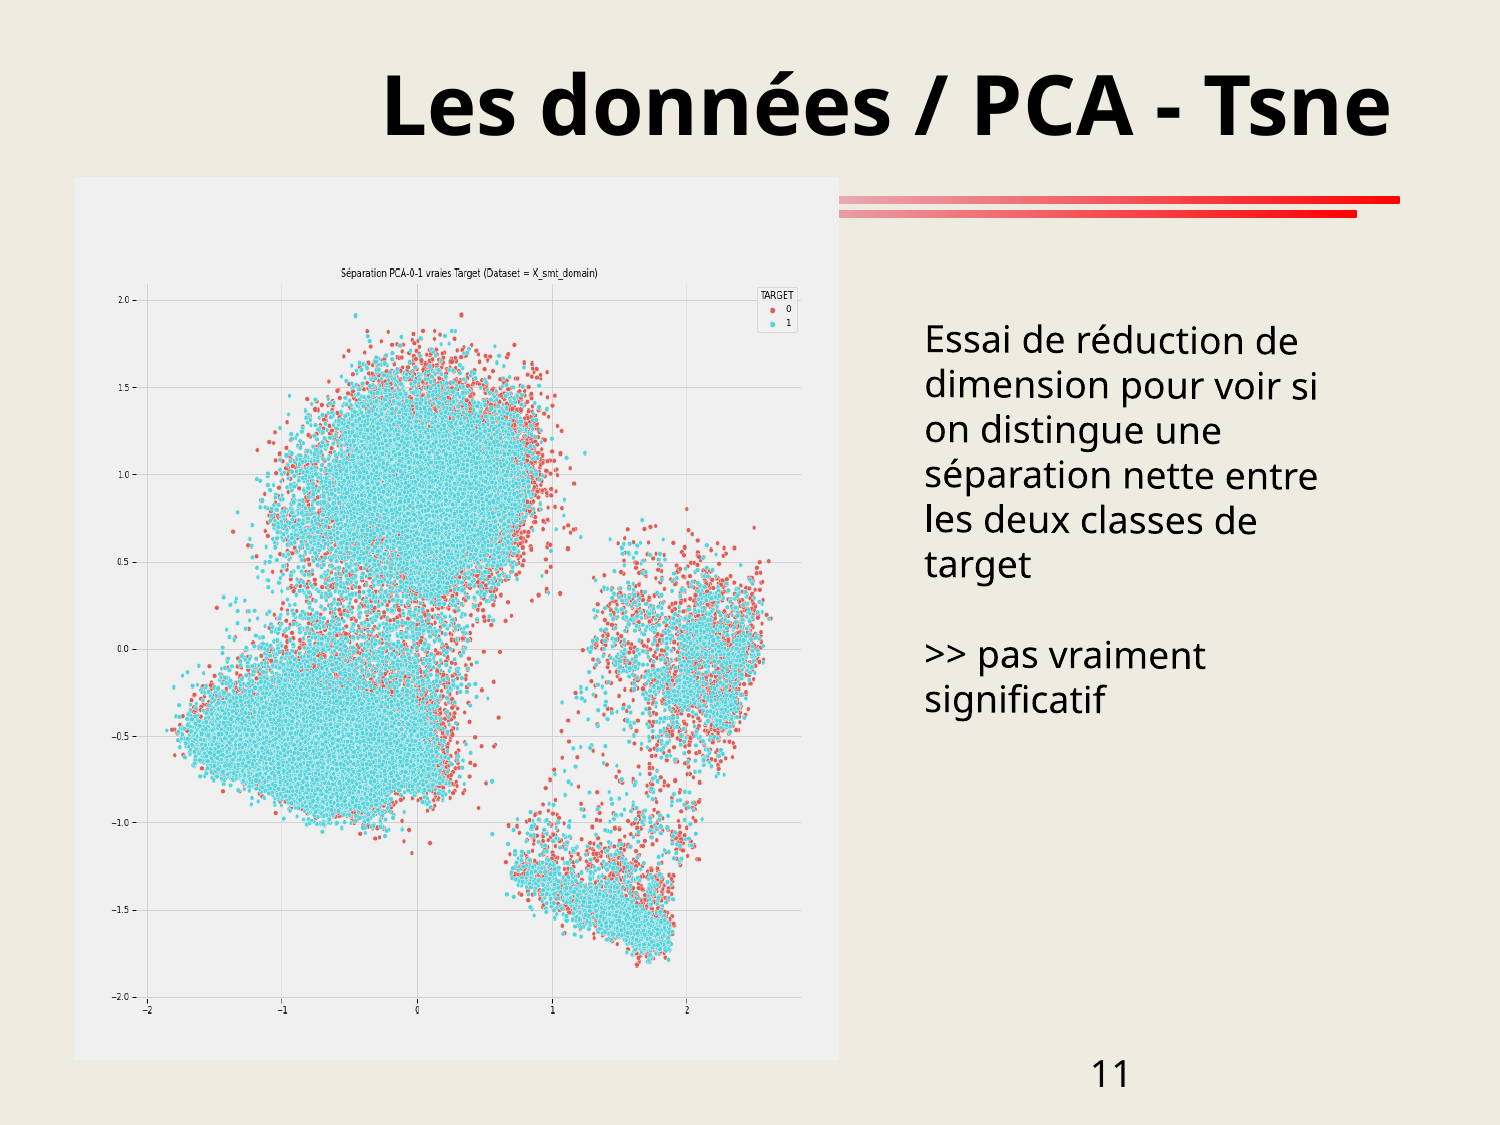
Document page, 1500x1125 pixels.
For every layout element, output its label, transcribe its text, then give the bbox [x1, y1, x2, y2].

picture [75, 177, 839, 1060]
text_box [839, 196, 1400, 204]
slide_number <numéro> [1074, 1042, 1425, 1103]
text_box Essai de réduction de dimension pour voir si on distingue une séparation nette entre les deux classes de target >> pas vraiment significatif [909, 307, 1359, 815]
title Les données / PCA - Tsne [23, 45, 1408, 220]
text_box [839, 210, 1357, 218]
